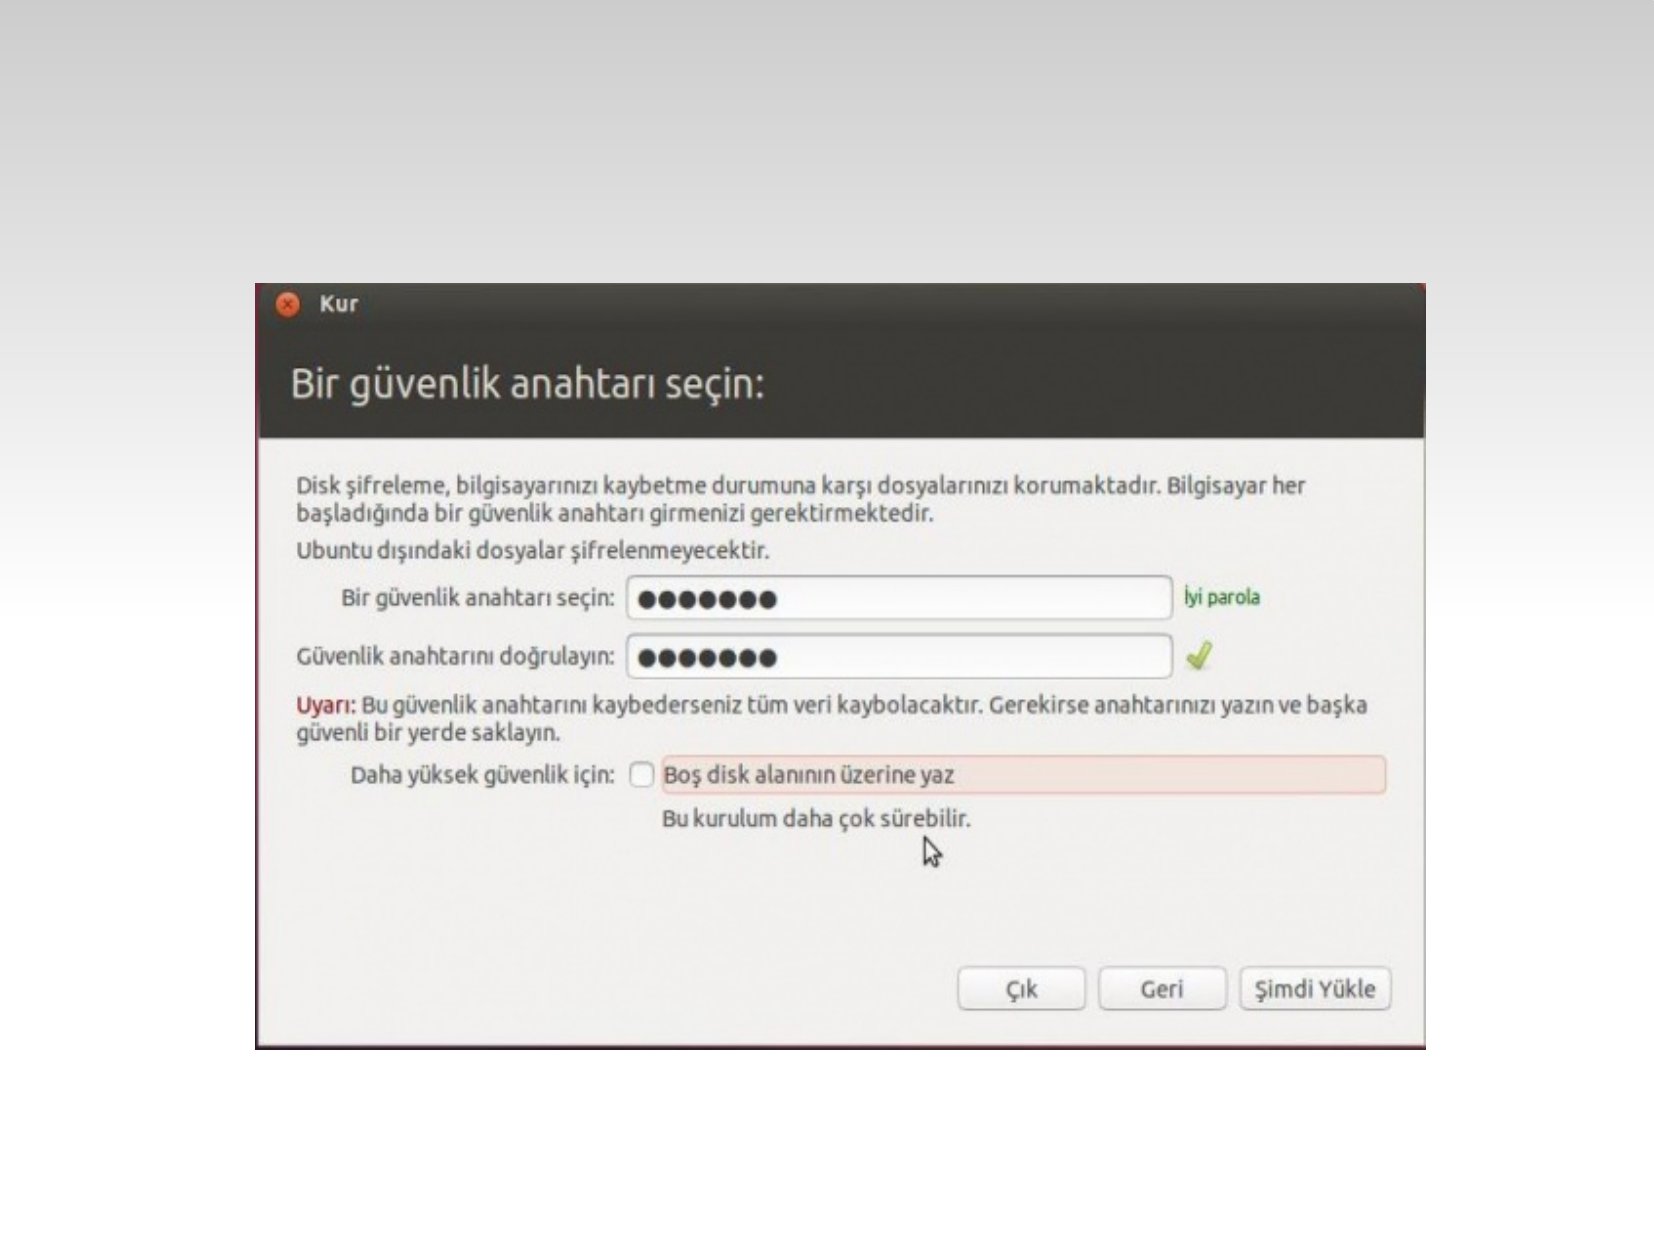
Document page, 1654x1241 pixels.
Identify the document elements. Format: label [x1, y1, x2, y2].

picture [255, 283, 1426, 1051]
